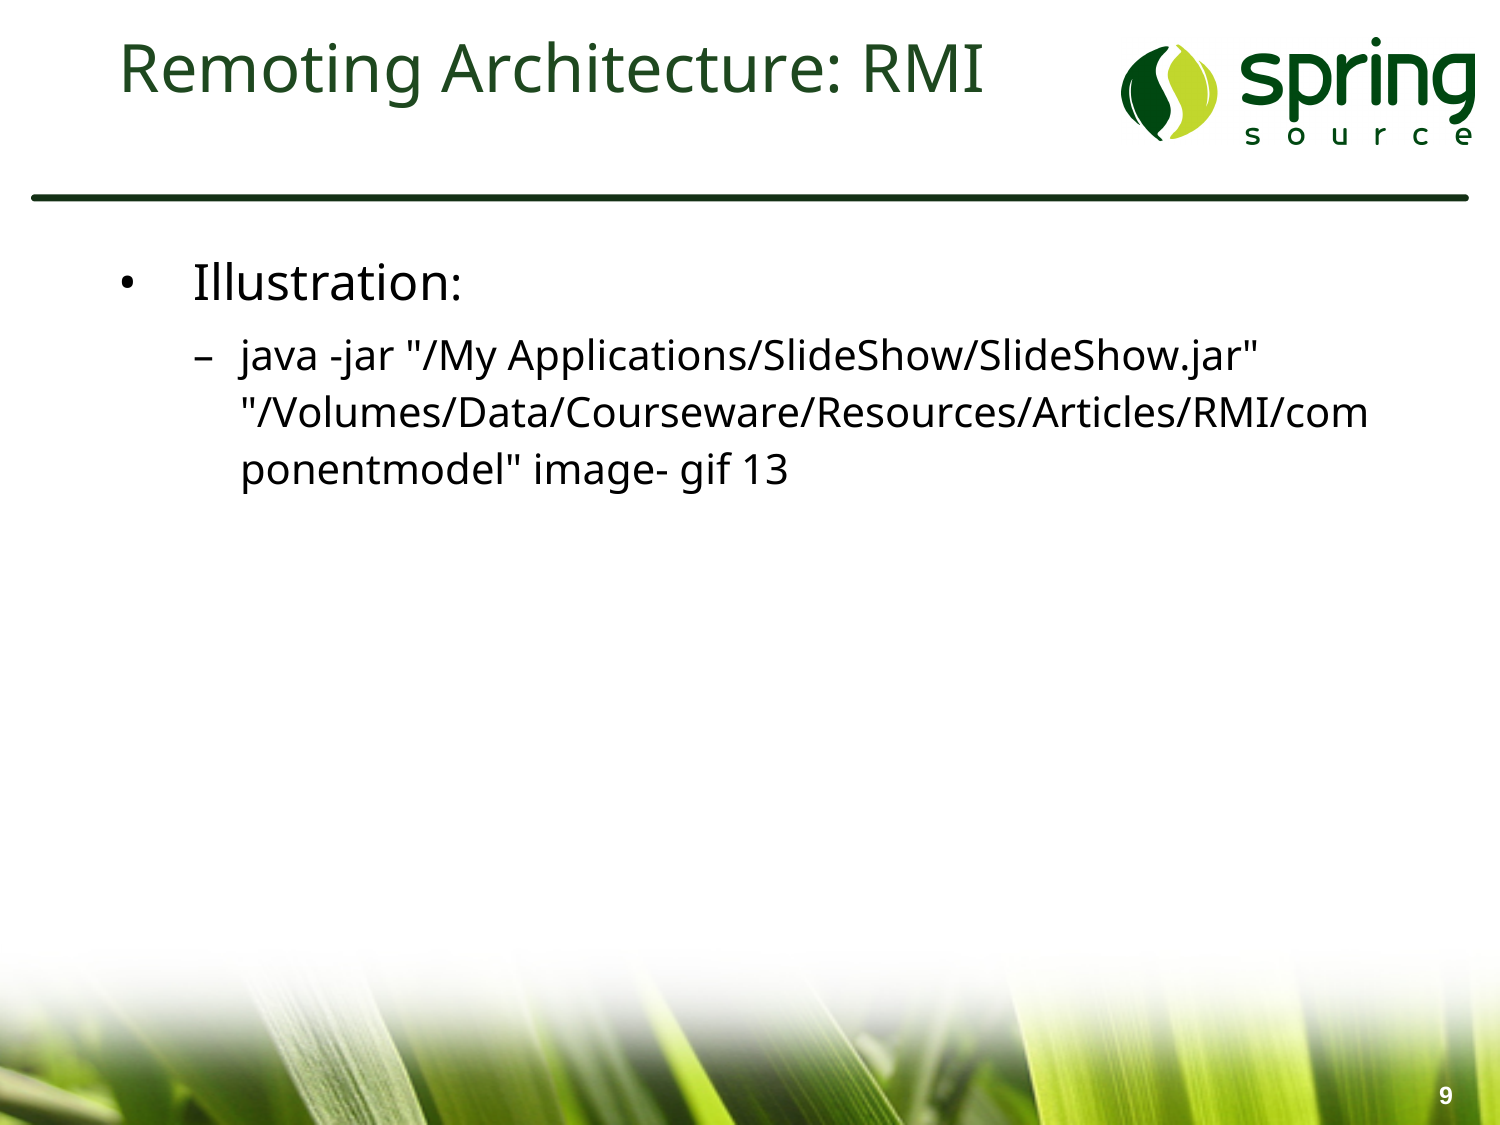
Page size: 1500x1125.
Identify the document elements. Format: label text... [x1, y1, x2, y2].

picture [0, 944, 1500, 1125]
picture [1136, 37, 1475, 145]
title Remoting Architecture: RMI [103, 13, 1136, 177]
list Illustration: java -jar "/My Applications/SlideShow/SlideShow.jar" "/Volumes/Data/Courseware/Resources/Articles/RMI/componentmodel" image- gif 13 [103, 239, 1394, 903]
